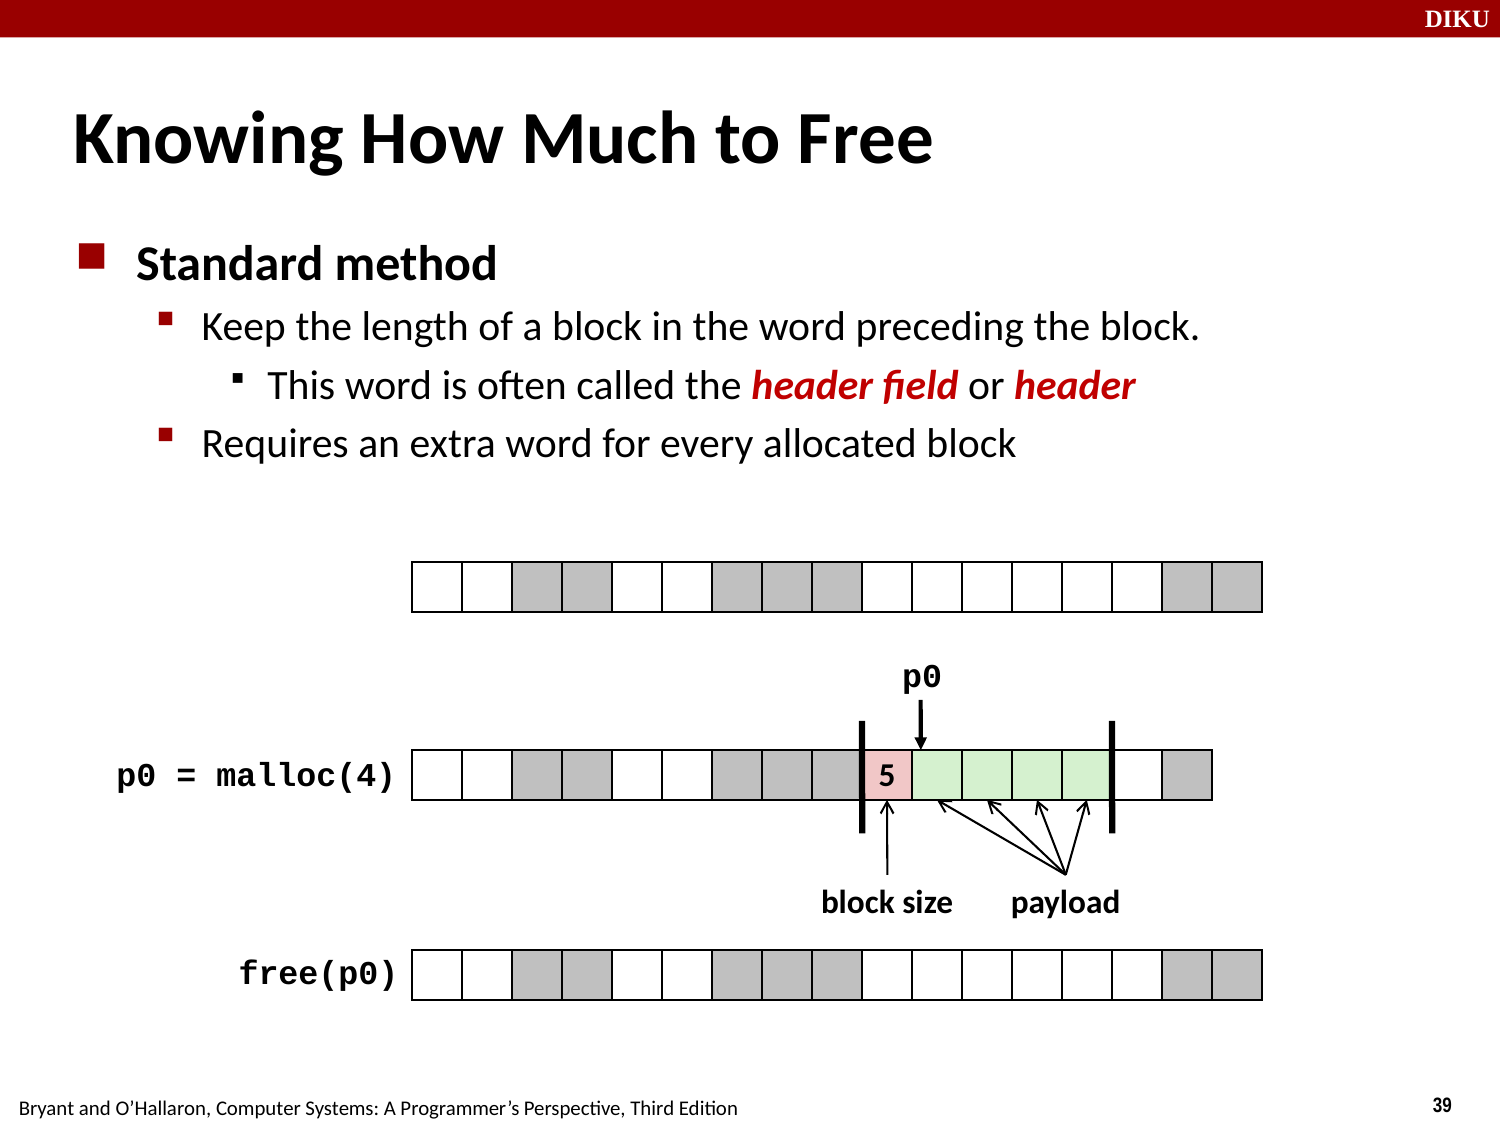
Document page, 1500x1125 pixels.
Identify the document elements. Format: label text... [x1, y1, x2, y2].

text_box [411, 949, 1262, 1000]
text_box [1116, 749, 1212, 800]
text_box free(p0) [223, 947, 414, 1003]
text_box payload [996, 875, 1136, 931]
text_box p0 = malloc(4) [101, 748, 412, 804]
text_box Knowing How Much to Free [58, 71, 1304, 197]
text_box [411, 749, 859, 800]
text_box [411, 562, 1262, 613]
text_box Standard method Keep the length of a block in the word preceding the block. This word is often called the header field or header Requires an extra word for every allocated block [65, 223, 1361, 1039]
text_box block size [806, 875, 969, 931]
text_box [912, 749, 1108, 800]
text_box 5 [866, 749, 912, 800]
text_box p0 [887, 650, 958, 706]
